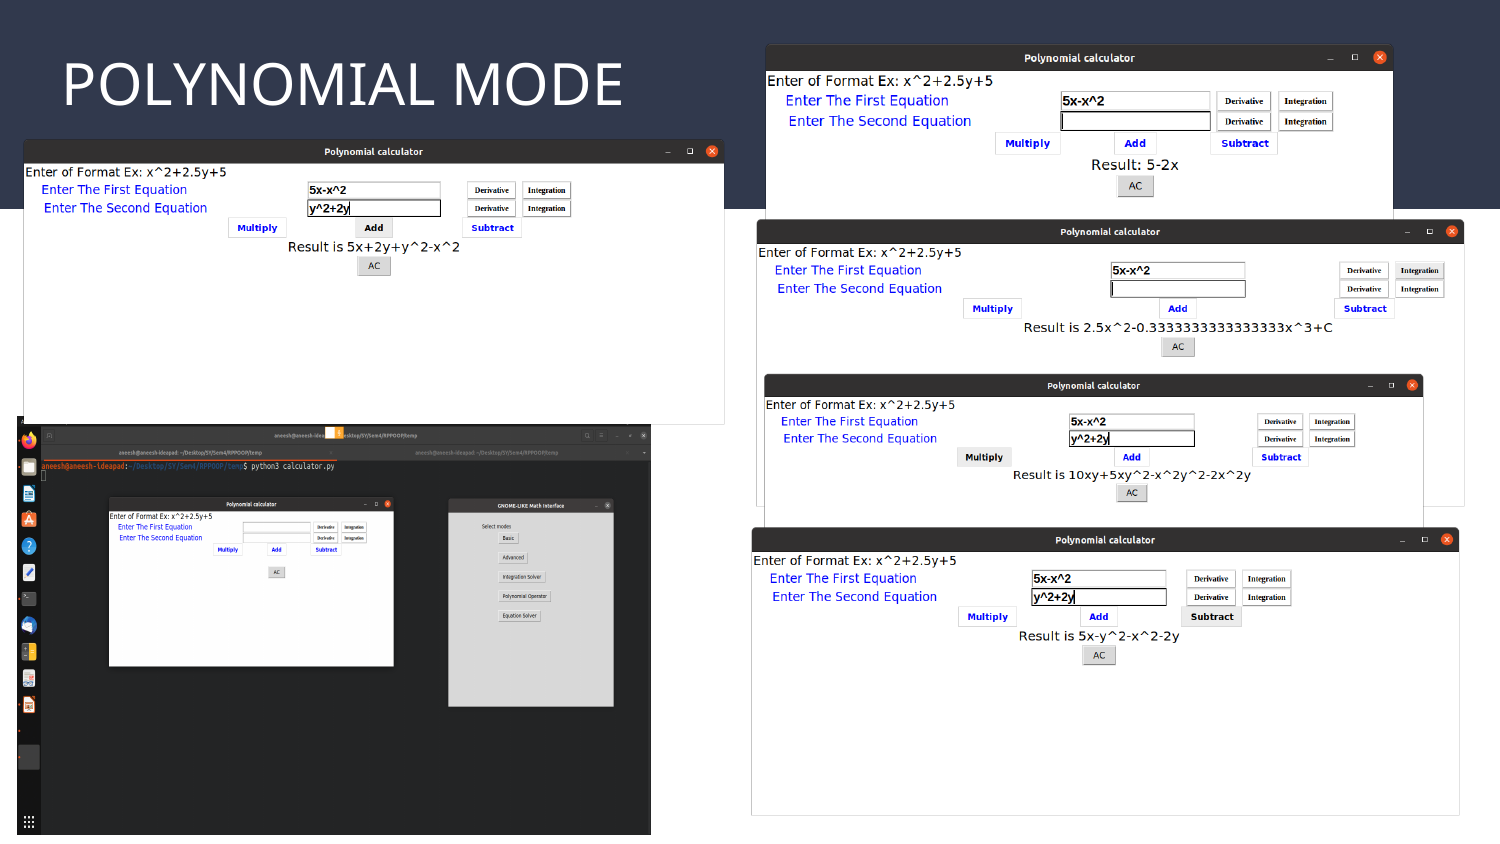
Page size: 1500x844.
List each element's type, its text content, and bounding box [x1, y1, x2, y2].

picture [745, 38, 1470, 821]
picture [17, 134, 730, 835]
title POLYNOMIAL MODE [46, 32, 1445, 135]
